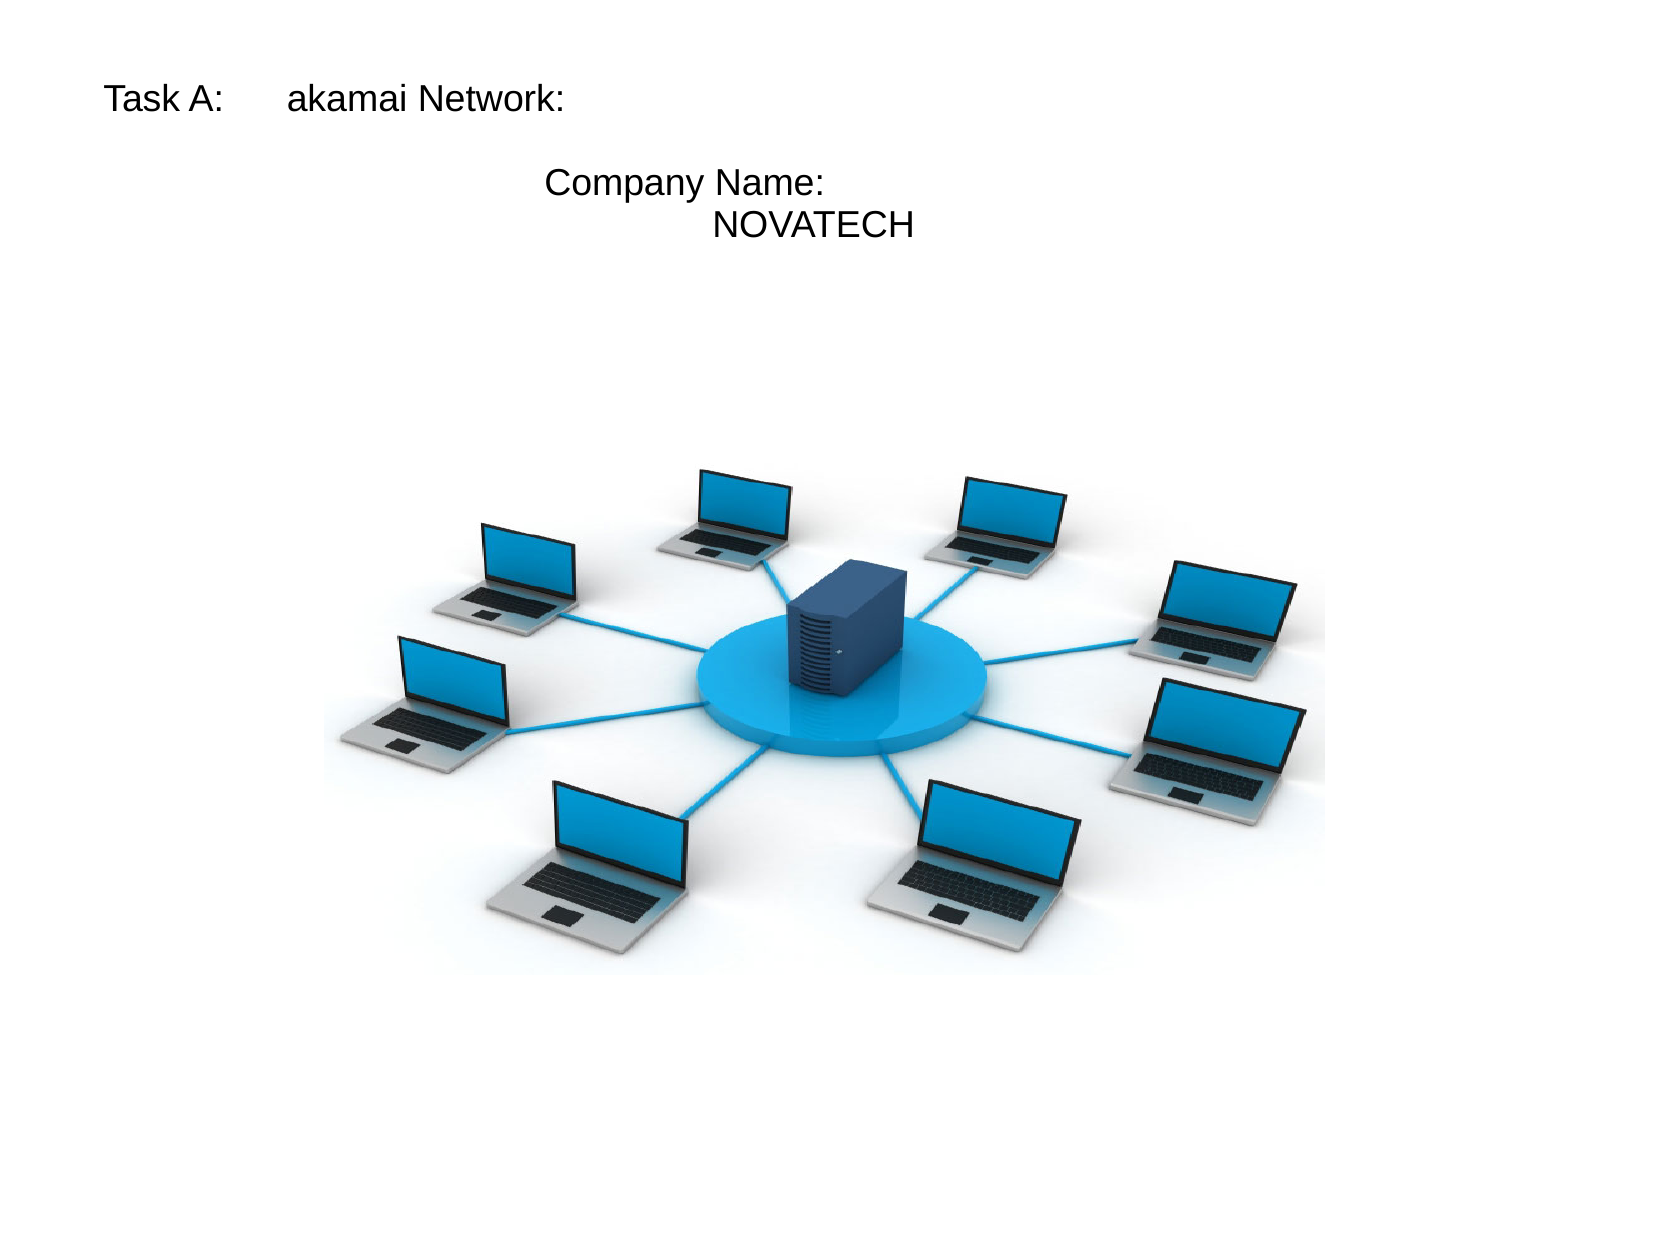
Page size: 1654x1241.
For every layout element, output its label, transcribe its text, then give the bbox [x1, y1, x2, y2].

picture [324, 418, 1325, 975]
text_box Task A: akamai Network: Company Name: NOVATECH [88, 70, 1595, 296]
